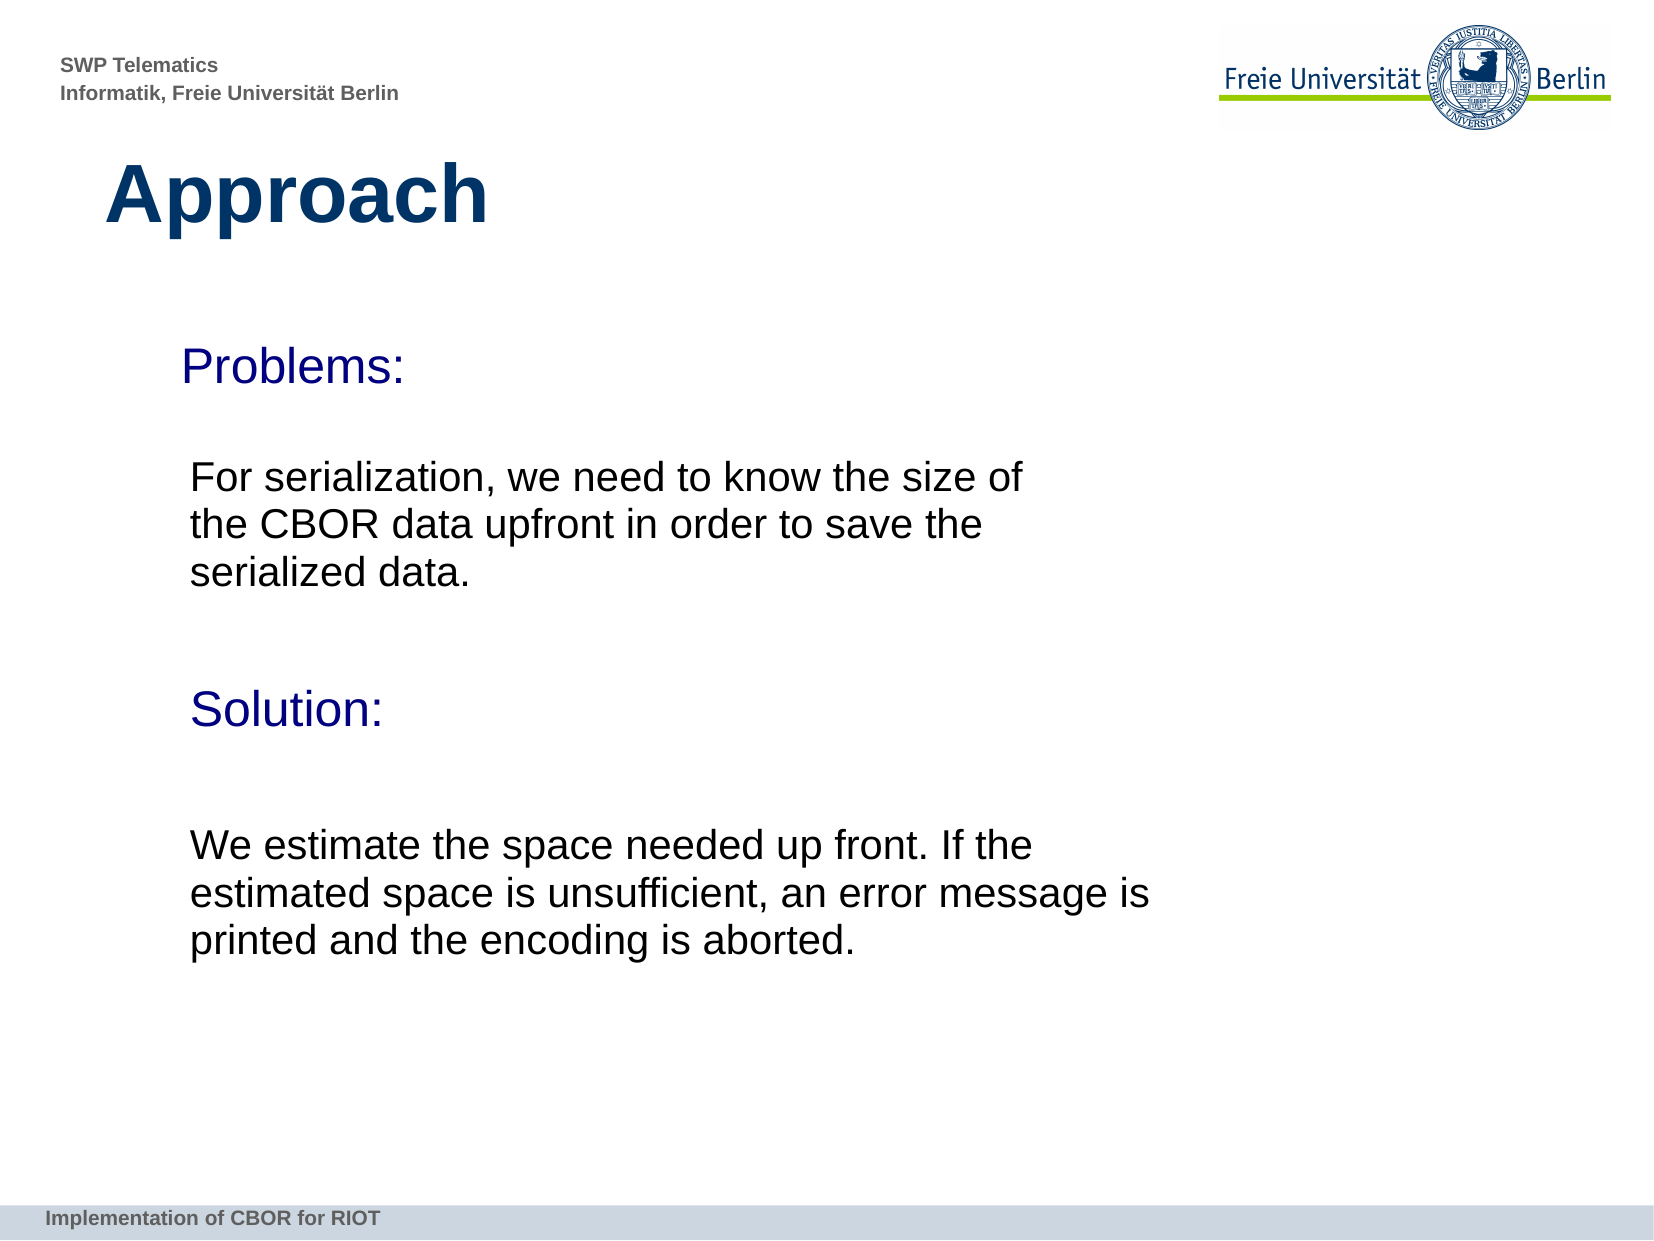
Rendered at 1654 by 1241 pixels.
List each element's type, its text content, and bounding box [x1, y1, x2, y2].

title Approach [45, 147, 1609, 260]
picture [1219, 25, 1611, 130]
list Problems: For serialization, we need to know the size of the CBOR data upfront in order to save the serialized data. Solution: We estimate the space needed up front. If the estimated space is unsufficient, an error message is printed and the encoding is aborted. [131, 270, 1171, 1126]
